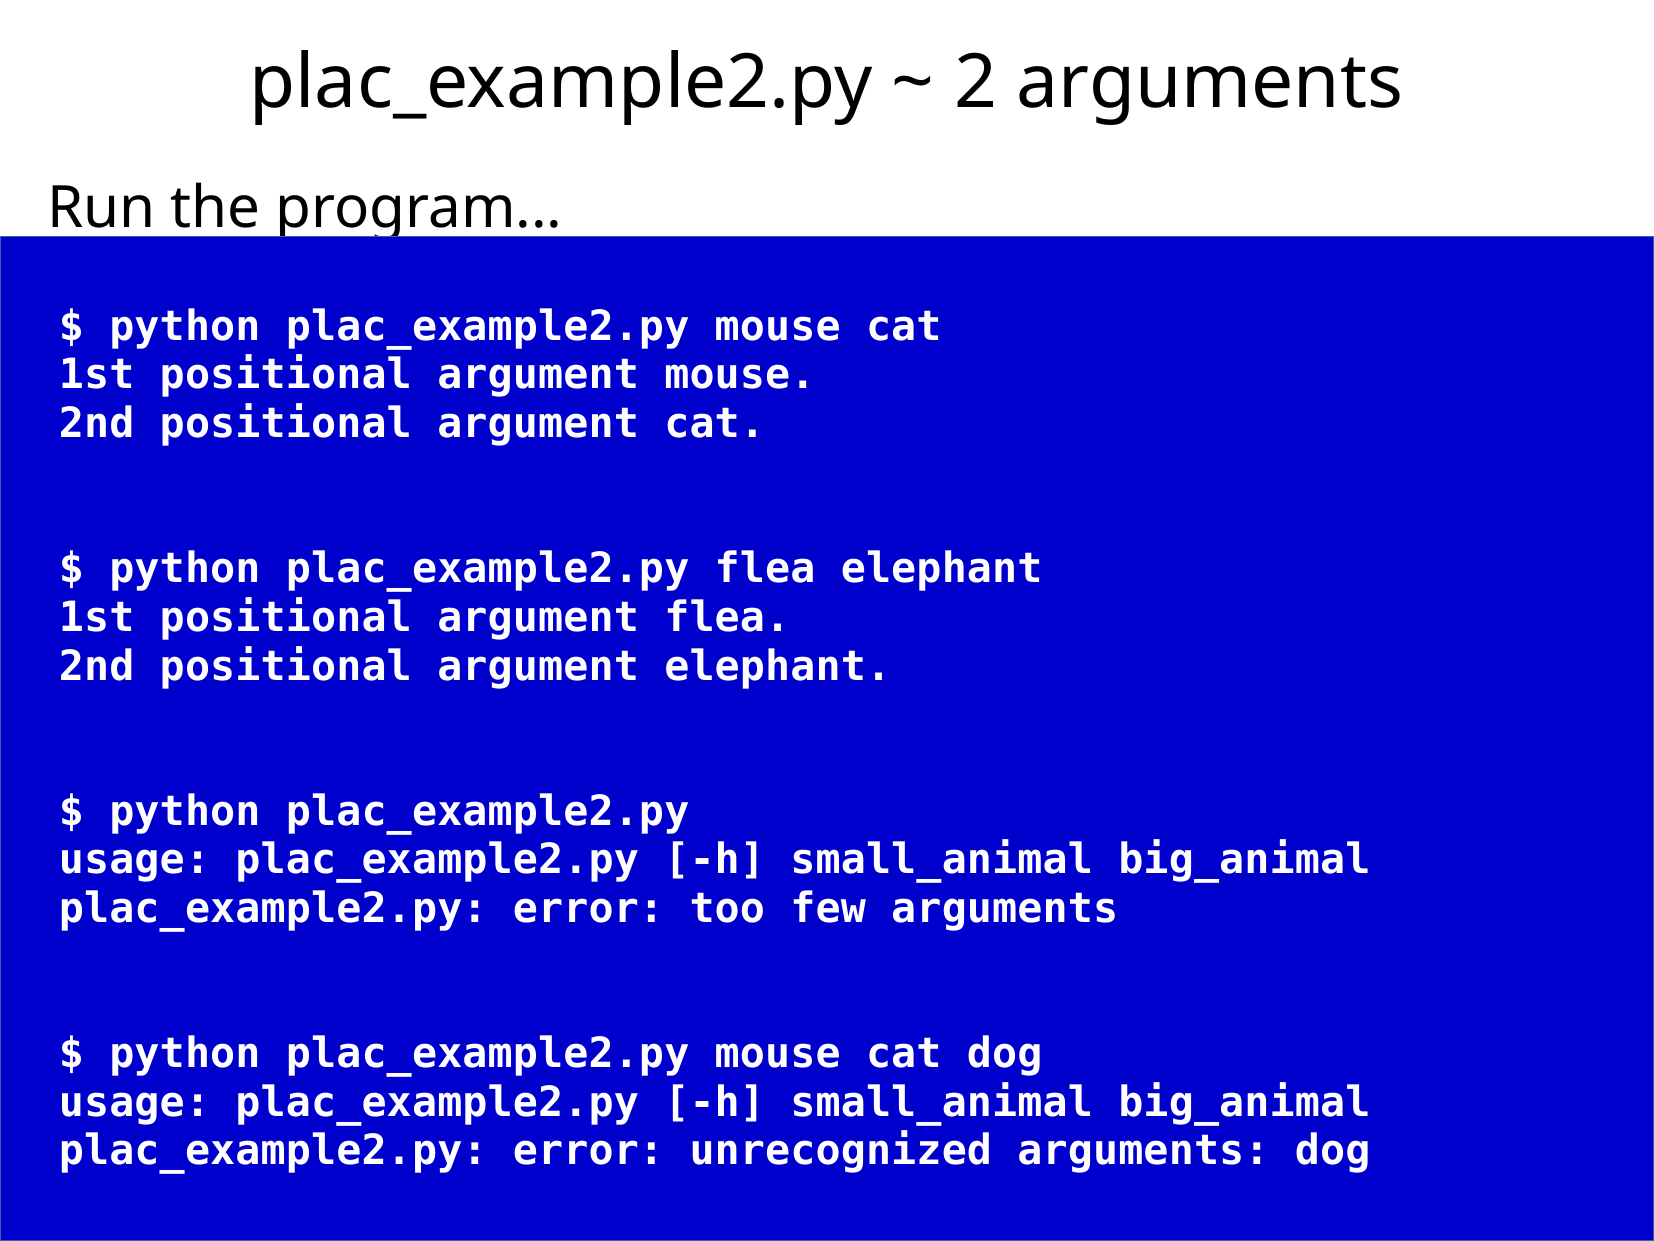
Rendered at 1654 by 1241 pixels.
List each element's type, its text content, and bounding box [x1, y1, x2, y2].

title plac_example2.py ~ 2 arguments [82, 36, 1571, 120]
text_box $ python plac_example2.py mouse cat 1st positional argument mouse. 2nd positional argument cat. $ python plac_example2.py flea elephant 1st positional argument flea. 2nd positional argument elephant. $ python plac_example2.py usage: plac_example2.py [-h] small_animal big_animal plac_example2.py: error: too few arguments $ python plac_example2.py mouse cat dog usage: plac_example2.py [-h] small_animal big_animal plac_example2.py: error: unrecognized arguments: dog [0, 236, 1654, 1241]
text_box Run the program... [47, 165, 1619, 236]
subtitle [70, 154, 1642, 236]
